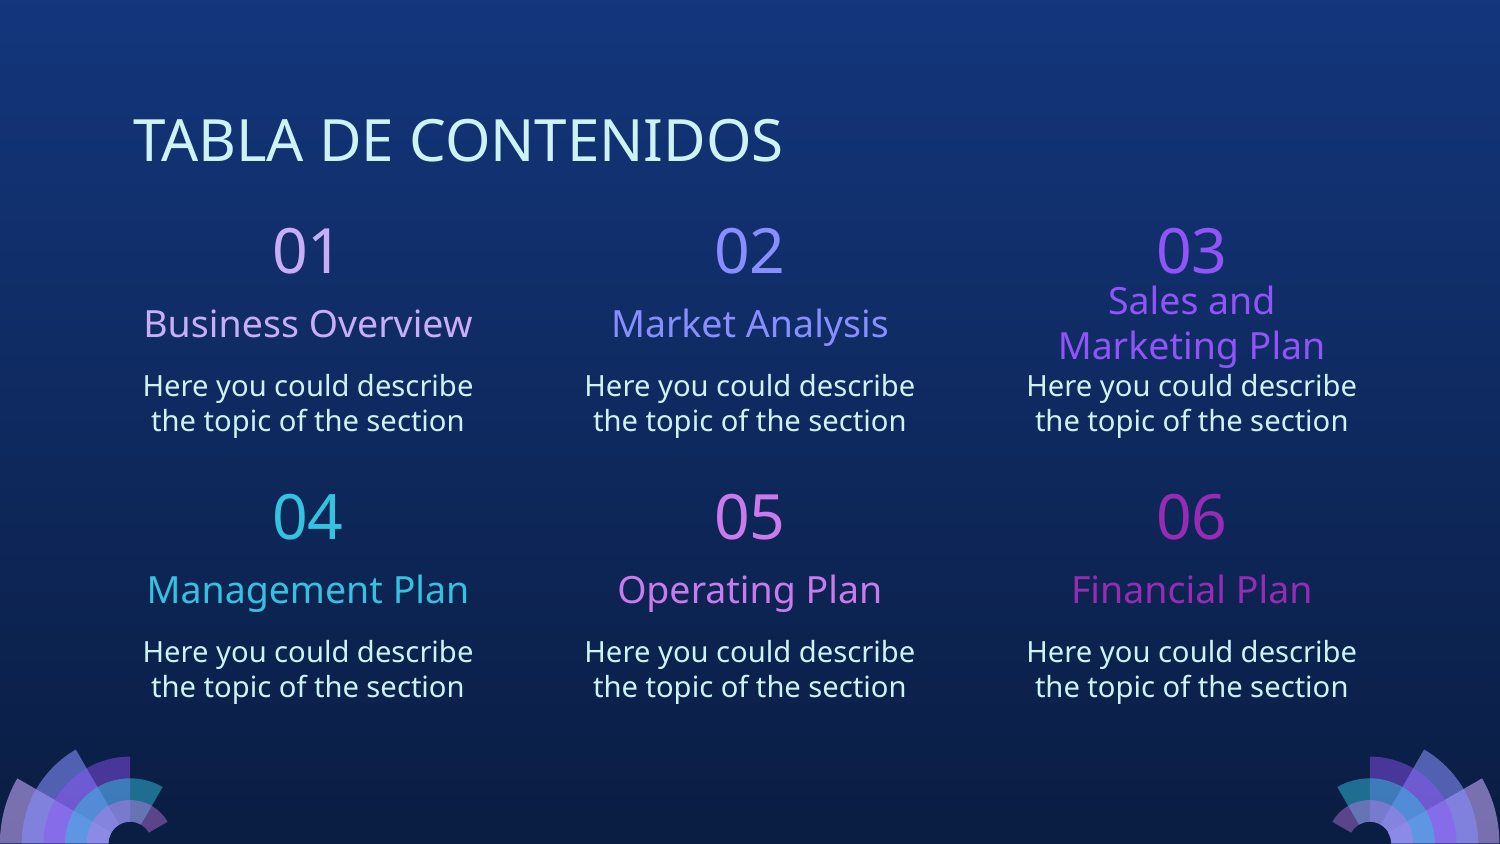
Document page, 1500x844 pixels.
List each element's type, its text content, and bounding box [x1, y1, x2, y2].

title 02 [659, 216, 841, 281]
subtitle Market Analysis [559, 290, 940, 355]
title 06 [1101, 482, 1282, 547]
subtitle Management Plan [118, 557, 499, 618]
title 03 [1101, 216, 1282, 281]
subtitle Sales and Marketing Plan [1001, 290, 1382, 352]
title 04 [218, 482, 399, 547]
subtitle Here you could describe the topic of the section [1001, 618, 1382, 722]
subtitle Here you could describe the topic of the section [560, 618, 941, 722]
subtitle Financial Plan [1001, 557, 1382, 618]
subtitle Here you could describe the topic of the section [1001, 352, 1382, 456]
title 01 [218, 216, 399, 281]
title TABLA DE CONTENIDOS [118, 88, 1382, 183]
subtitle Business Overview [118, 290, 499, 352]
title 05 [659, 482, 841, 547]
subtitle Here you could describe the topic of the section [118, 352, 499, 456]
subtitle Here you could describe the topic of the section [560, 352, 941, 456]
subtitle Operating Plan [559, 557, 941, 621]
subtitle Here you could describe the topic of the section [118, 618, 499, 722]
